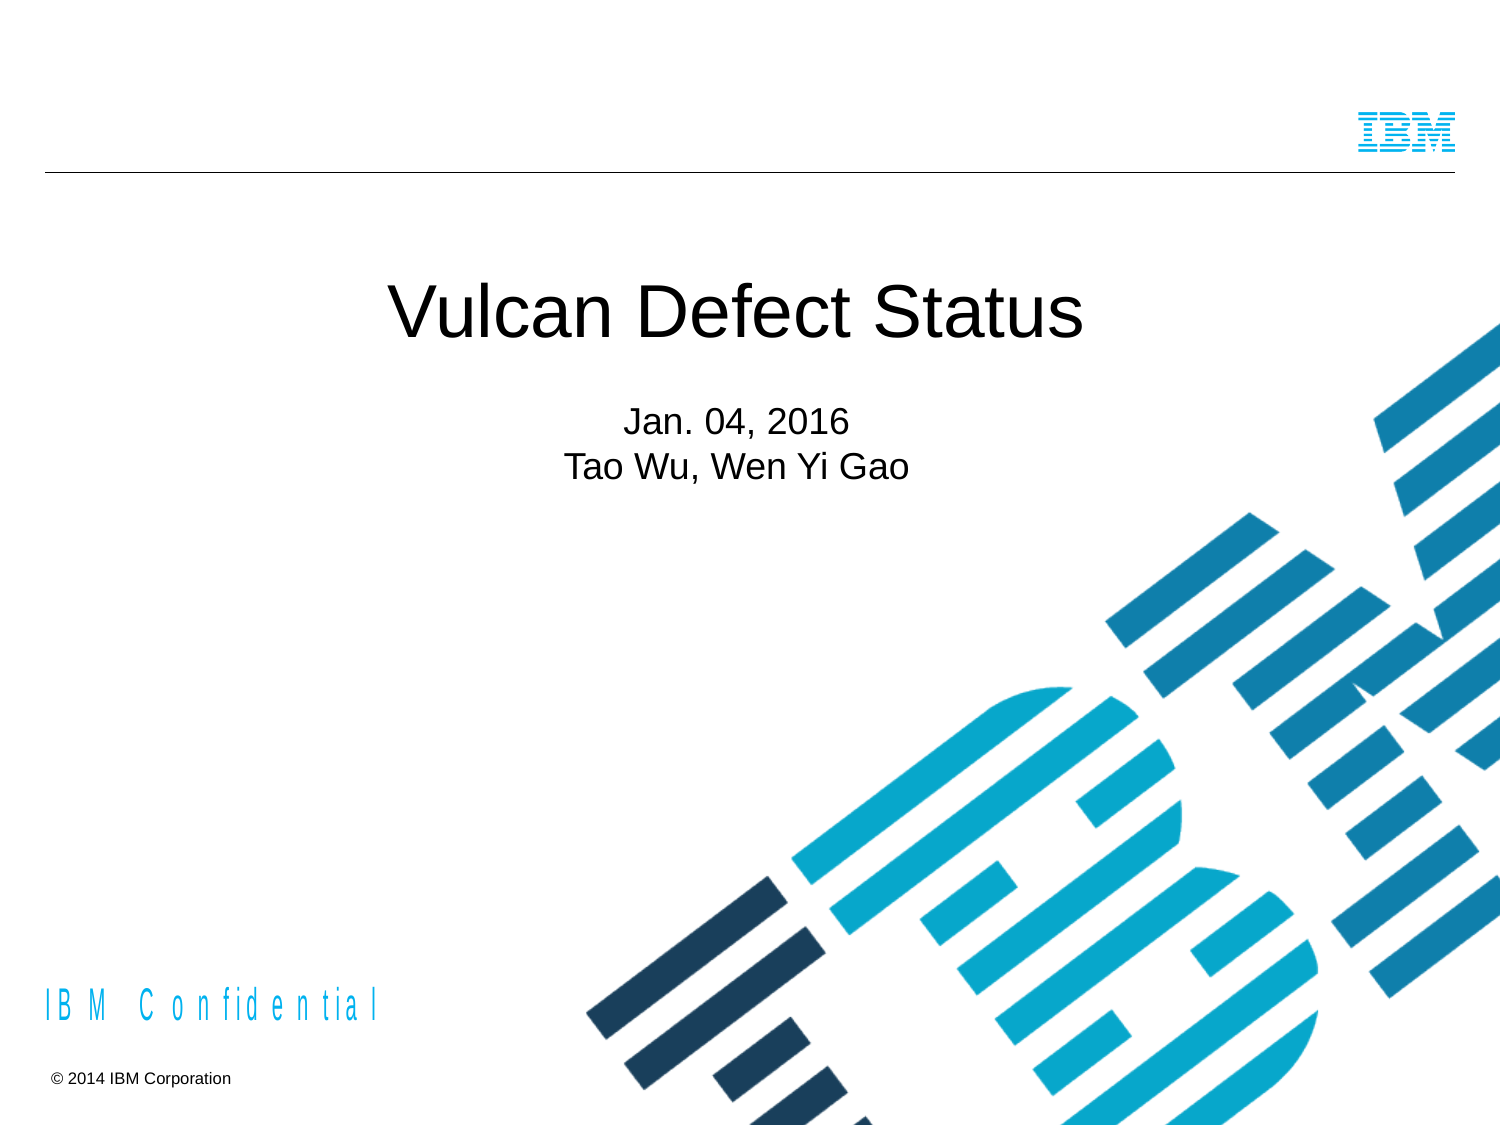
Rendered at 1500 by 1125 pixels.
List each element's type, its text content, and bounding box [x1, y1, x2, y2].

picture [1358, 112, 1455, 152]
title Vulcan Defect Status Jan. 04, 2016 Tao Wu, Wen Yi Gao [22, 196, 1416, 554]
picture [29, 972, 400, 1040]
picture [585, 308, 1500, 1125]
